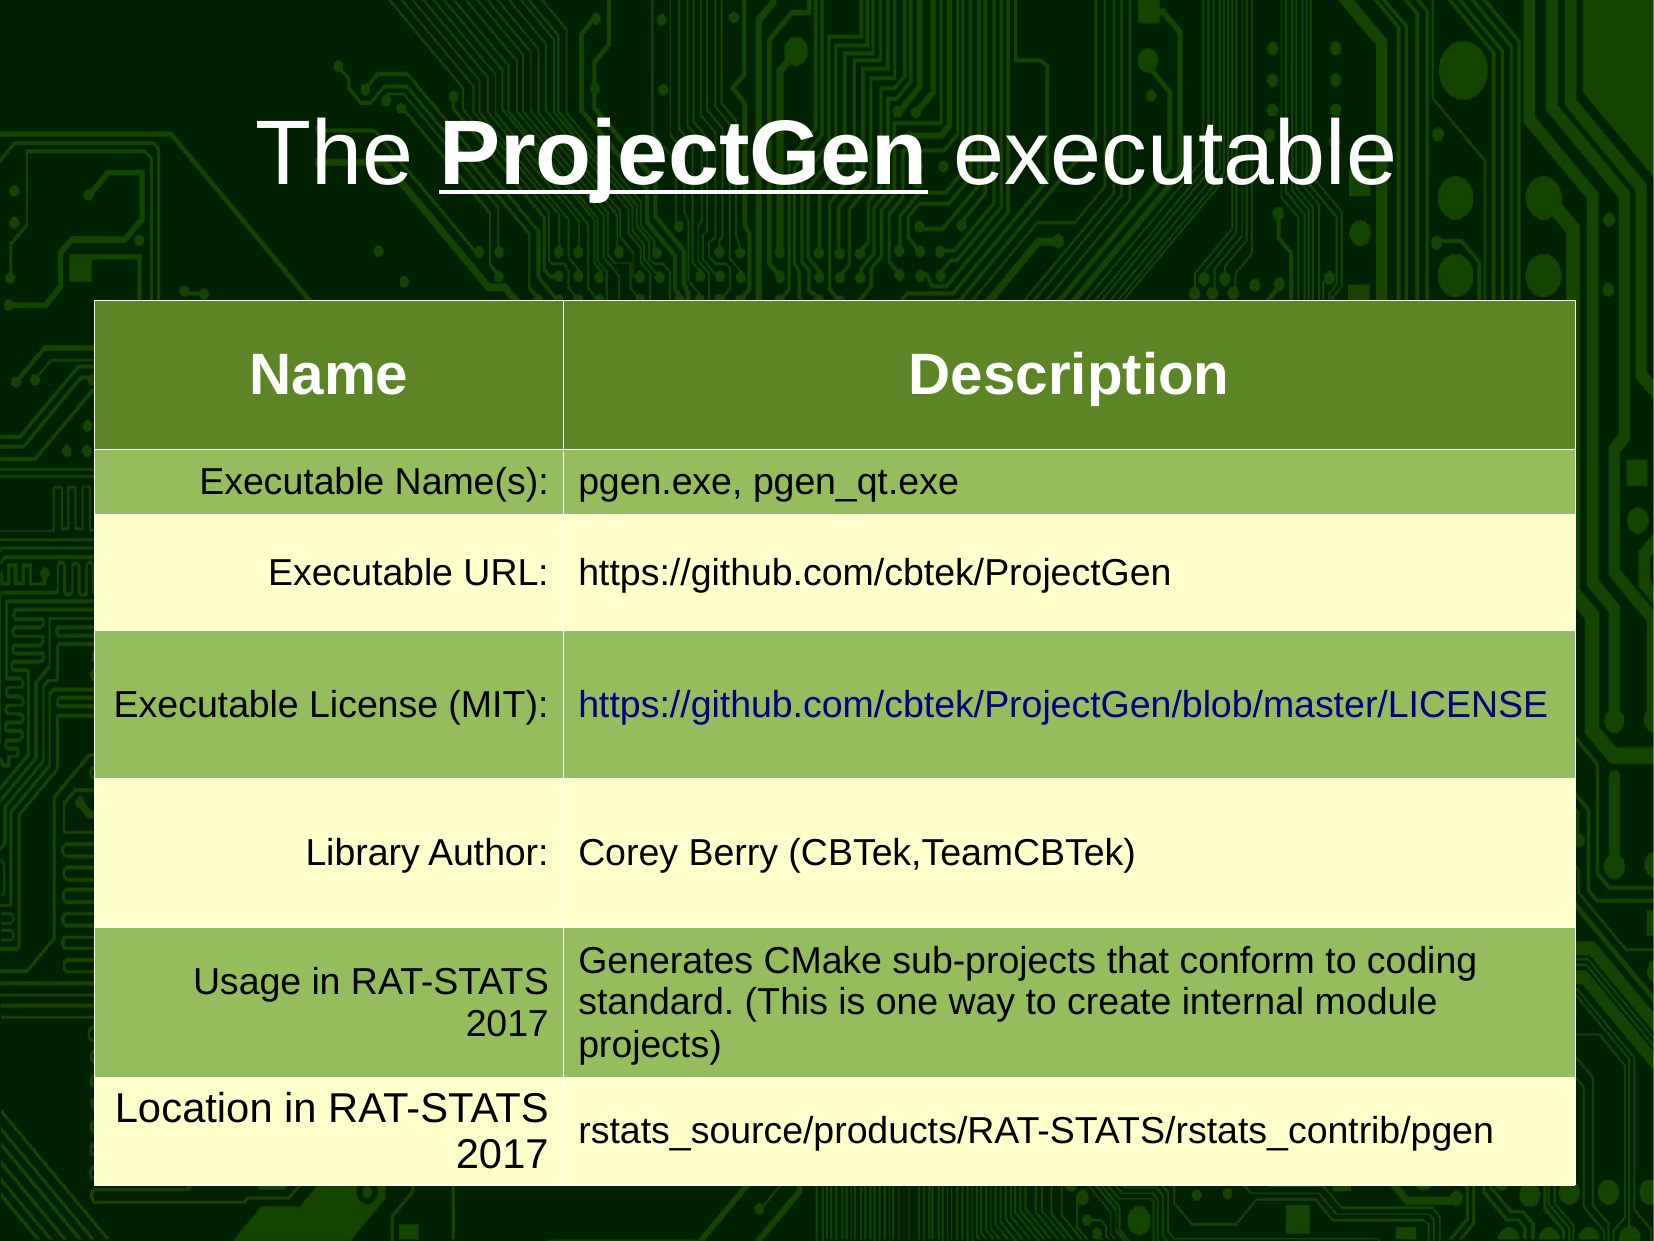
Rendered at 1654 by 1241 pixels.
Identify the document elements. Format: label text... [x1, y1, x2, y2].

table_cell Library Author: [95, 779, 563, 927]
picture [0, 0, 1654, 1241]
title The ProjectGen executable [82, 49, 1571, 257]
table_cell Executable URL: [95, 515, 563, 630]
table_cell Usage in RAT-STATS 2017 [95, 928, 563, 1077]
table_cell pgen.exe, pgen_qt.exe [564, 450, 1575, 514]
table_cell Corey Berry (CBTek,TeamCBTek) [564, 779, 1575, 927]
table_cell https://github.com/cbtek/ProjectGen [564, 515, 1575, 630]
table_header Description [564, 301, 1575, 449]
table_cell Generates CMake sub-projects that conform to coding standard. (This is one way to create internal module projects) [564, 928, 1575, 1077]
table_cell rstats_source/products/RAT-STATS/rstats_contrib/pgen [564, 1078, 1575, 1185]
table_header Name [95, 301, 563, 449]
table_cell https://github.com/cbtek/ProjectGen/blob/master/LICENSE [564, 631, 1575, 778]
table_cell Executable Name(s): [95, 450, 563, 514]
table_cell Executable License (MIT): [95, 631, 563, 778]
table_cell Location in RAT-STATS 2017 [95, 1078, 563, 1185]
